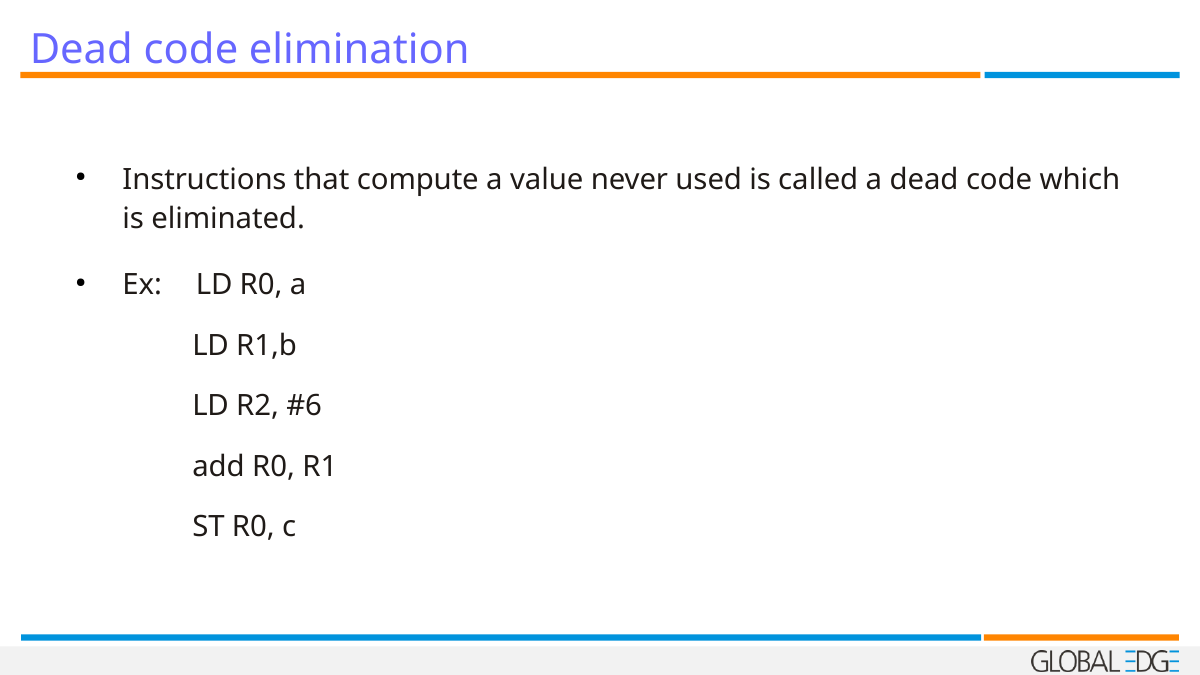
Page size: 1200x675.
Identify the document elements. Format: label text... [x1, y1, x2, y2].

list Instructions that compute a value never used is called a dead code which is eliminated. Ex: LD R0, a LD R1,b LD R2, #6 add R0, R1 ST R0, c [60, 157, 1141, 550]
picture [1031, 650, 1179, 672]
text_box Dead code elimination [15, 11, 751, 76]
